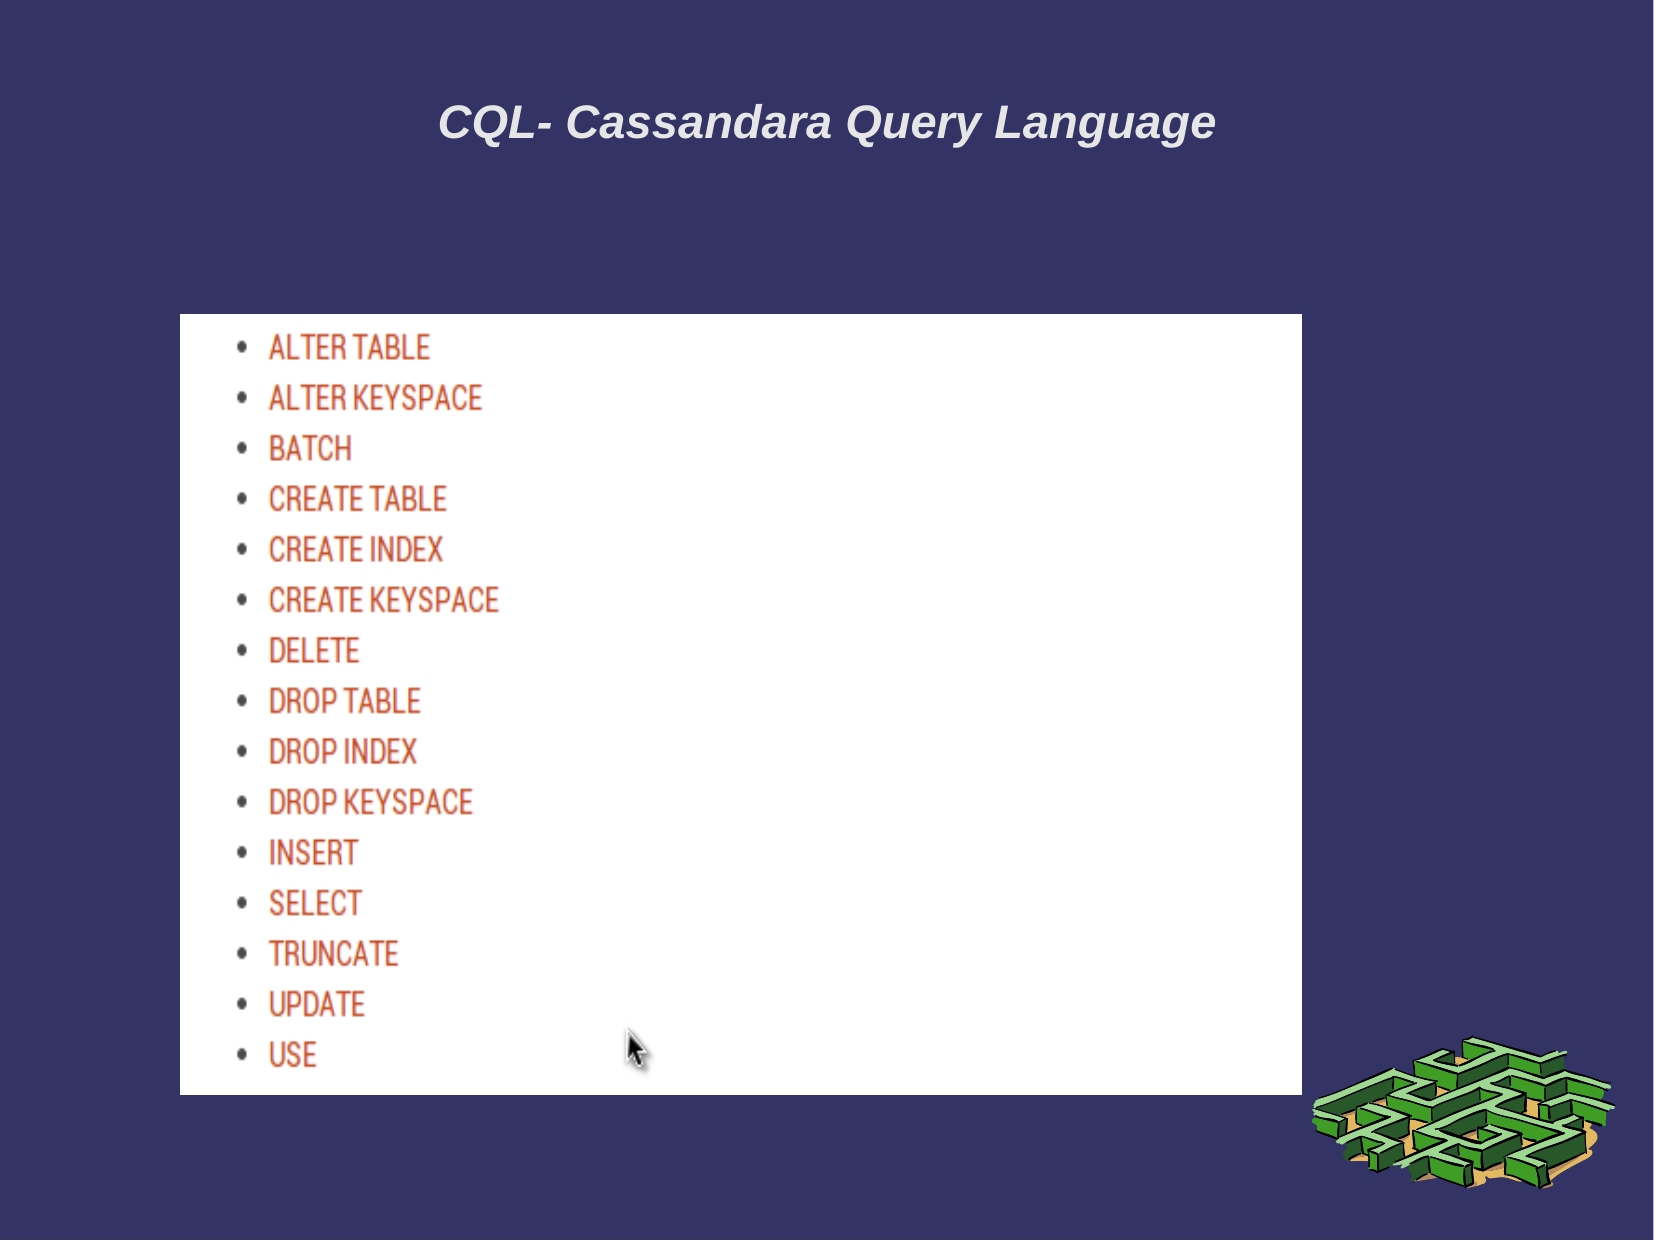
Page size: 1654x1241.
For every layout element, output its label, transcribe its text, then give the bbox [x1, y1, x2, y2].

title CQL- Cassandara Query Language [121, 19, 1534, 227]
picture [180, 314, 1302, 1096]
